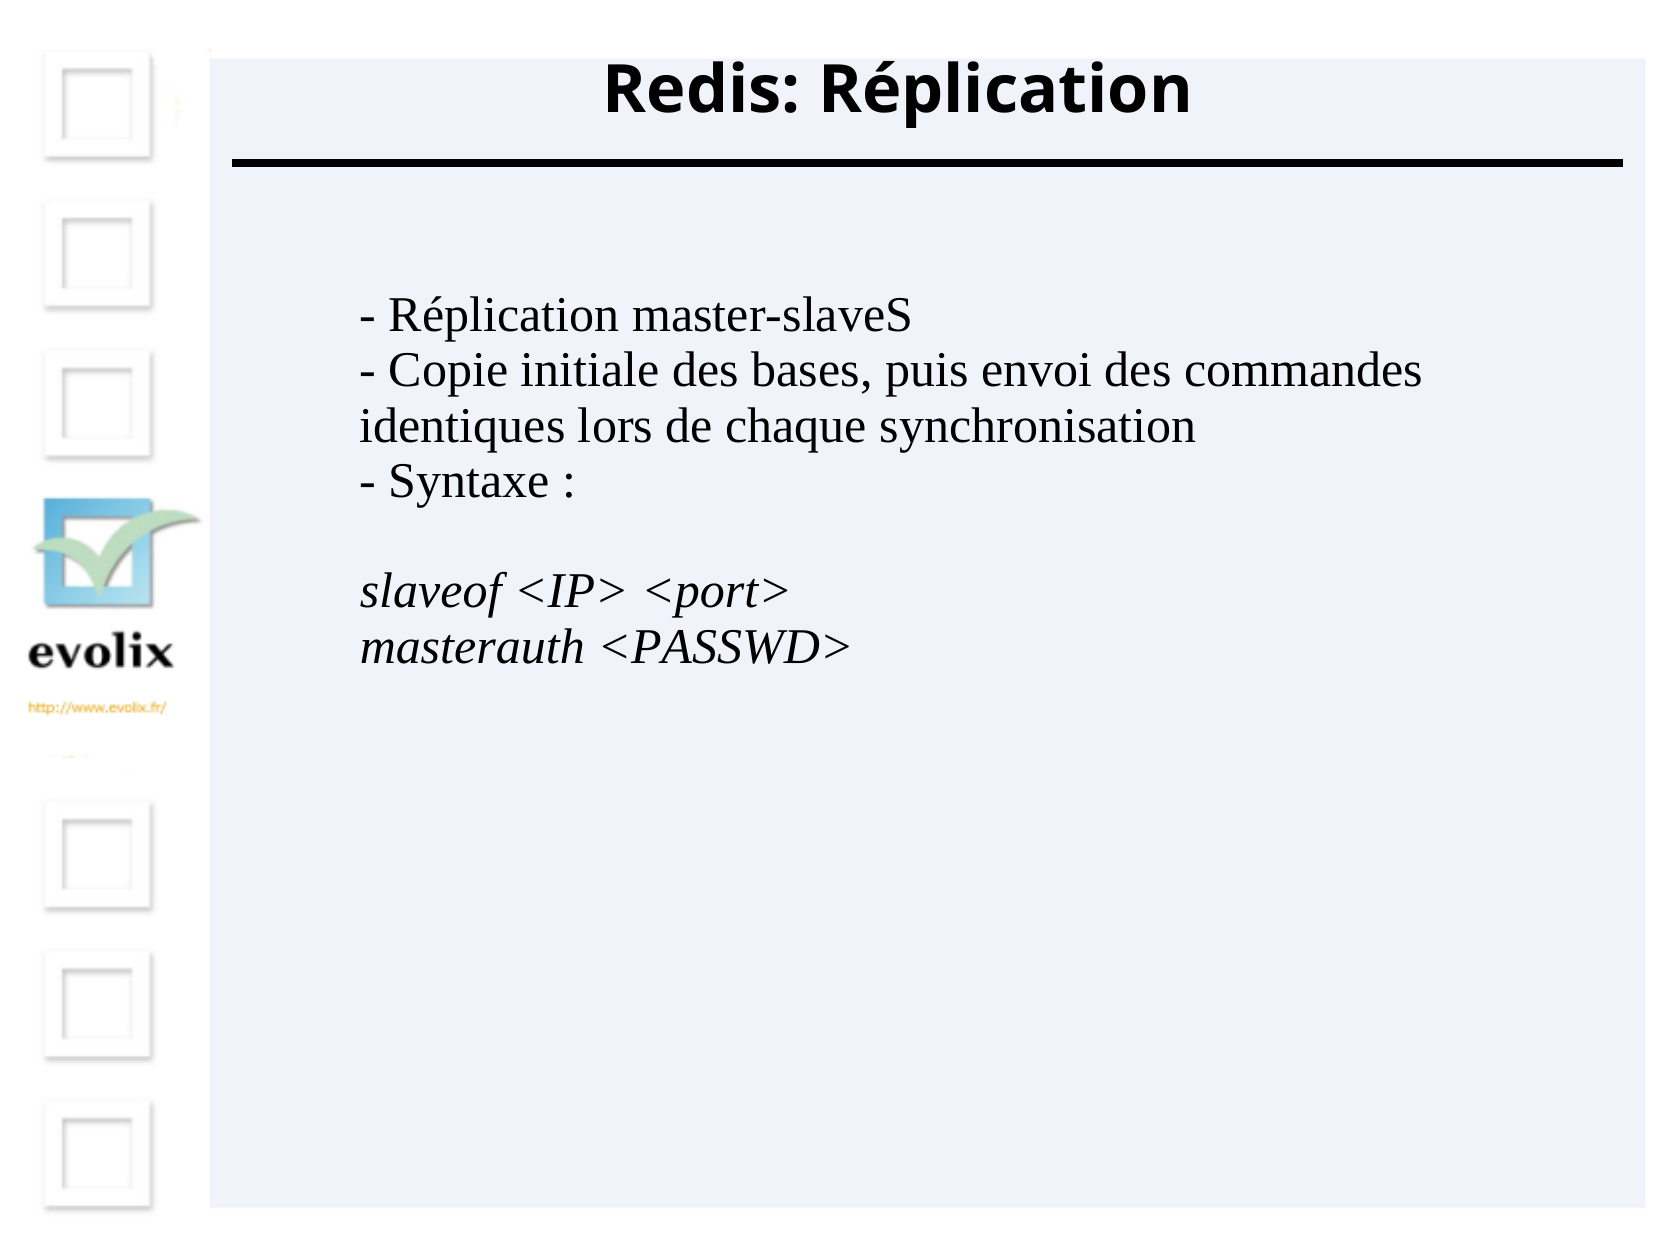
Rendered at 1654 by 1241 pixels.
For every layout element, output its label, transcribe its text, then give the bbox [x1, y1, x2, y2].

text_box - Réplication master-slaveS - Copie initiale des bases, puis envoi des commandes identiques lors de chaque synchronisation - Syntaxe : slaveof <IP> <port> masterauth <PASSWD> [359, 287, 1570, 891]
title Redis: Réplication [411, 25, 1386, 149]
picture [0, 49, 1654, 1218]
